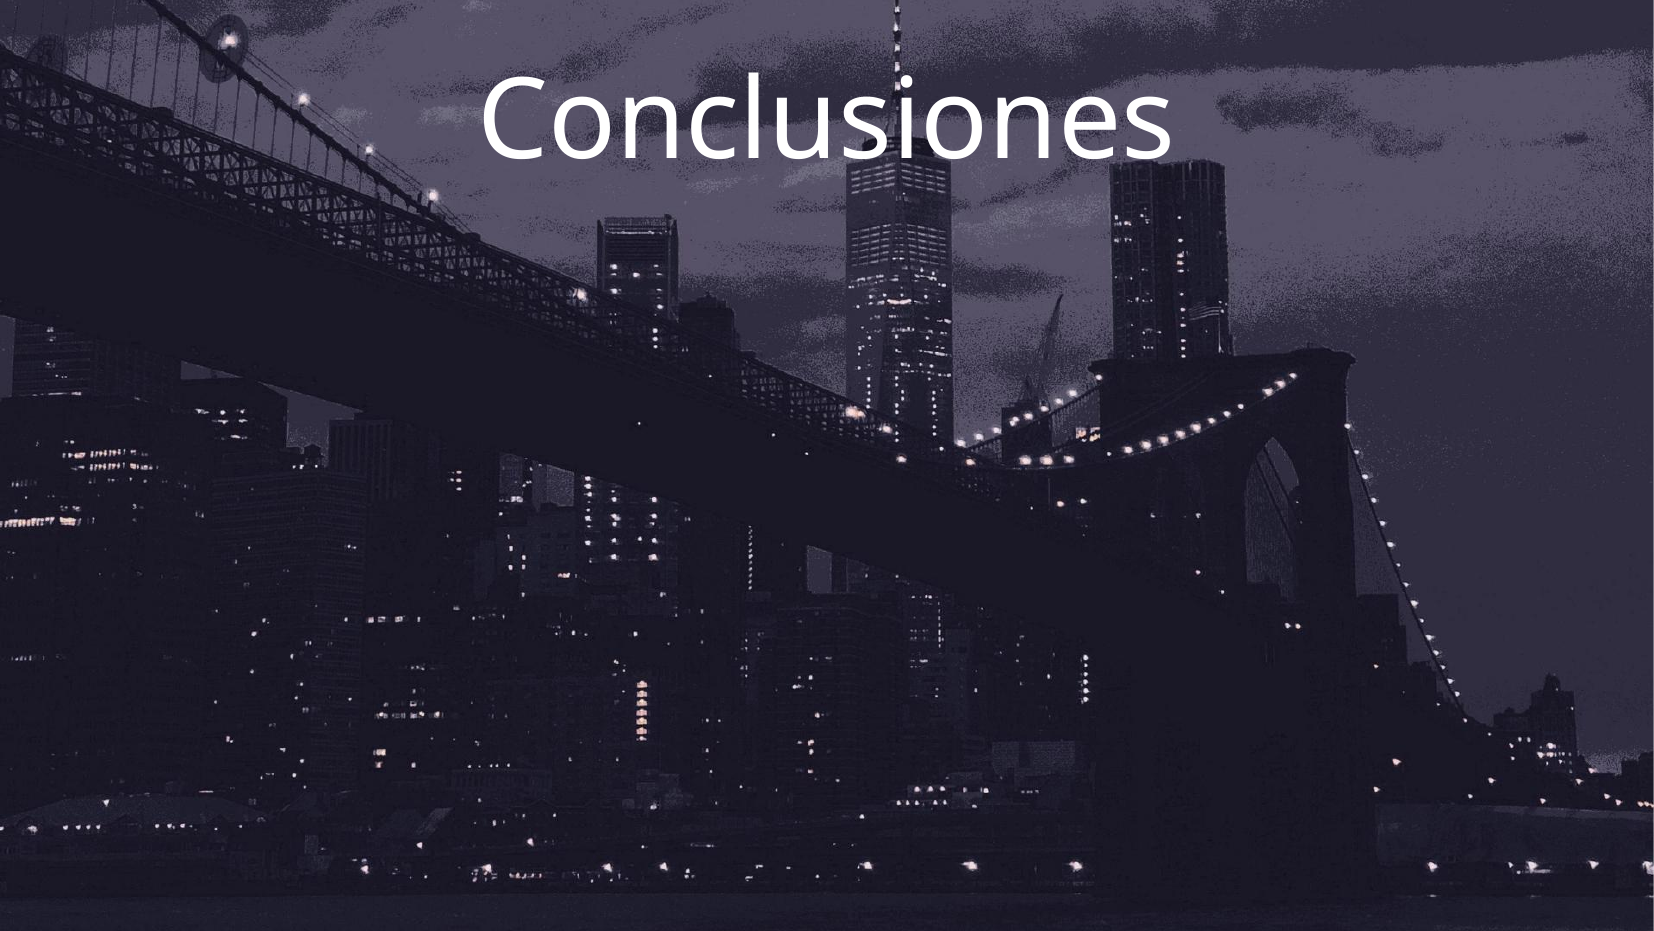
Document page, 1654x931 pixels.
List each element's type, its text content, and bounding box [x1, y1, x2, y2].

picture [0, 0, 1654, 931]
title Conclusiones [82, 37, 1571, 193]
